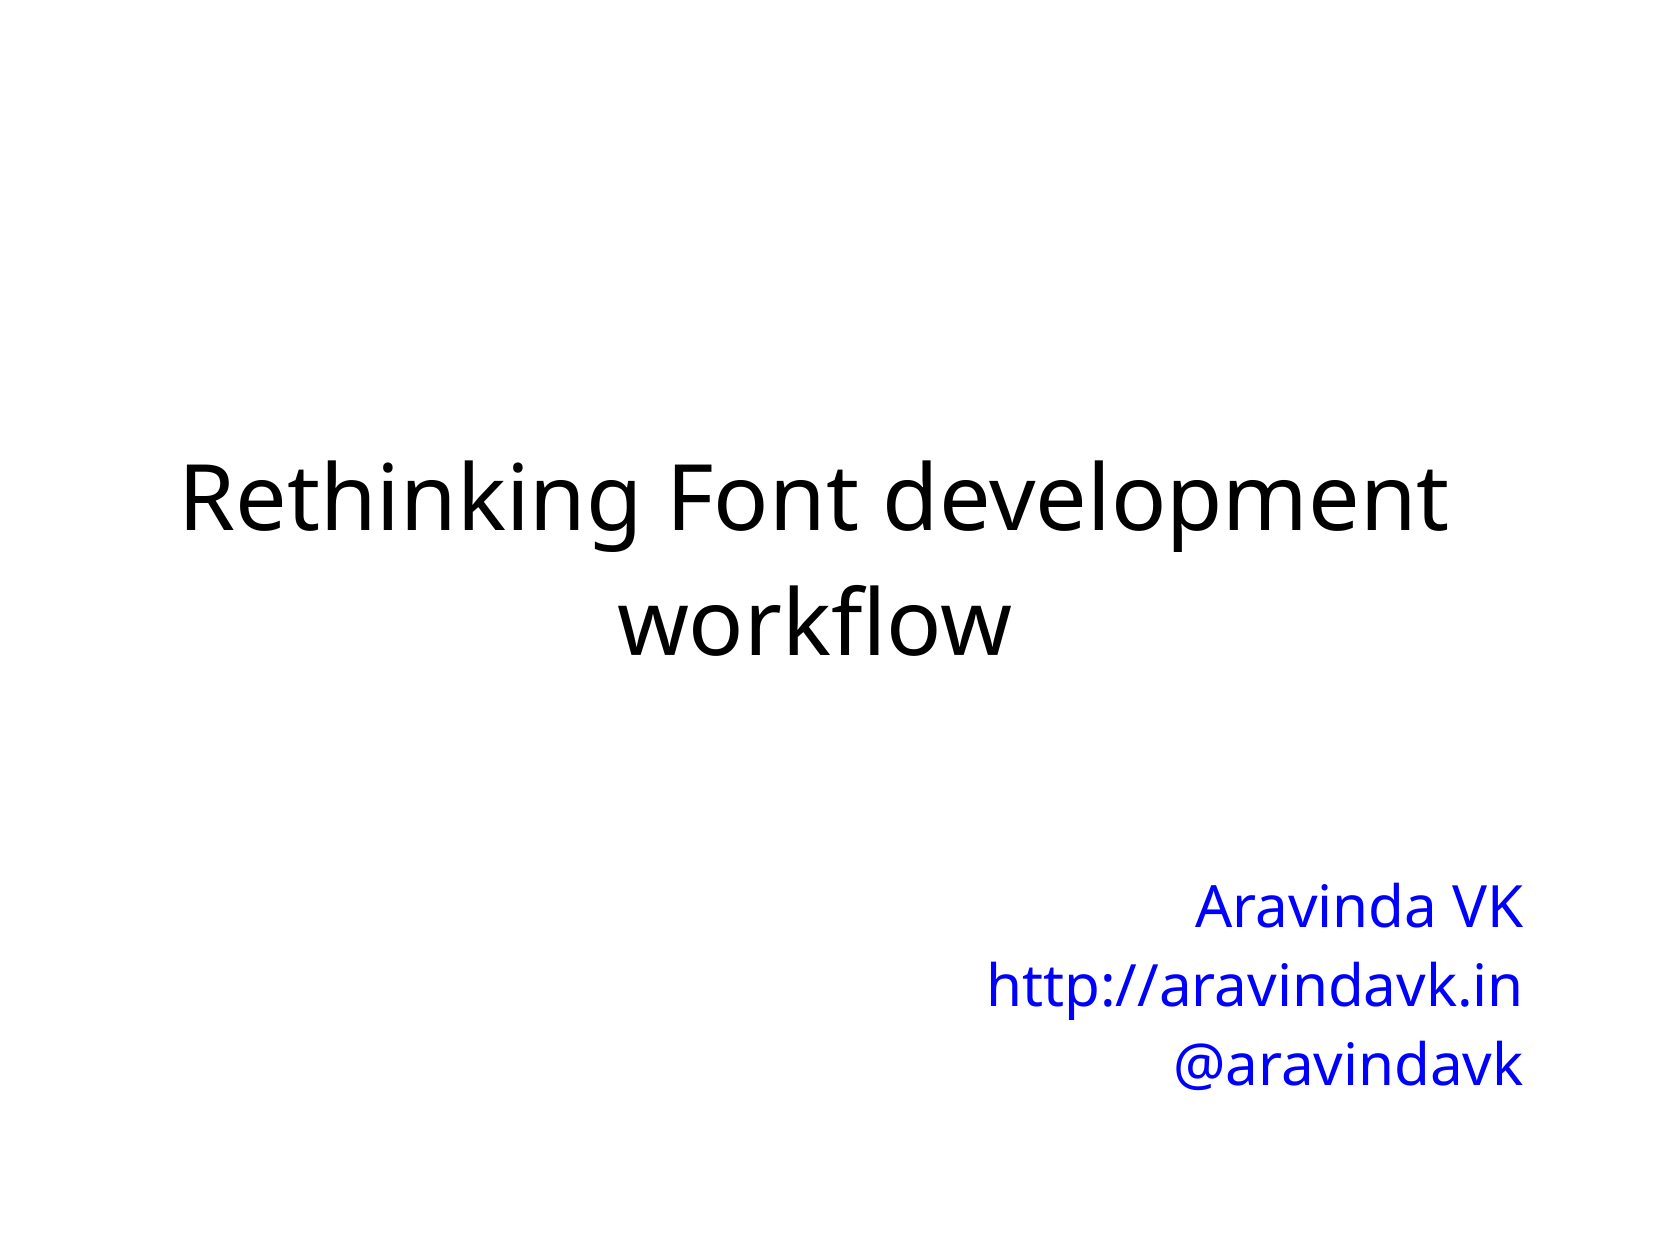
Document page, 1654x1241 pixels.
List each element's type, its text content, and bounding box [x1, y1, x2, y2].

title Rethinking Font development workflow [70, 454, 1559, 662]
title Aravinda VK http://aravindavk.in @aravindavk [35, 868, 1524, 1099]
